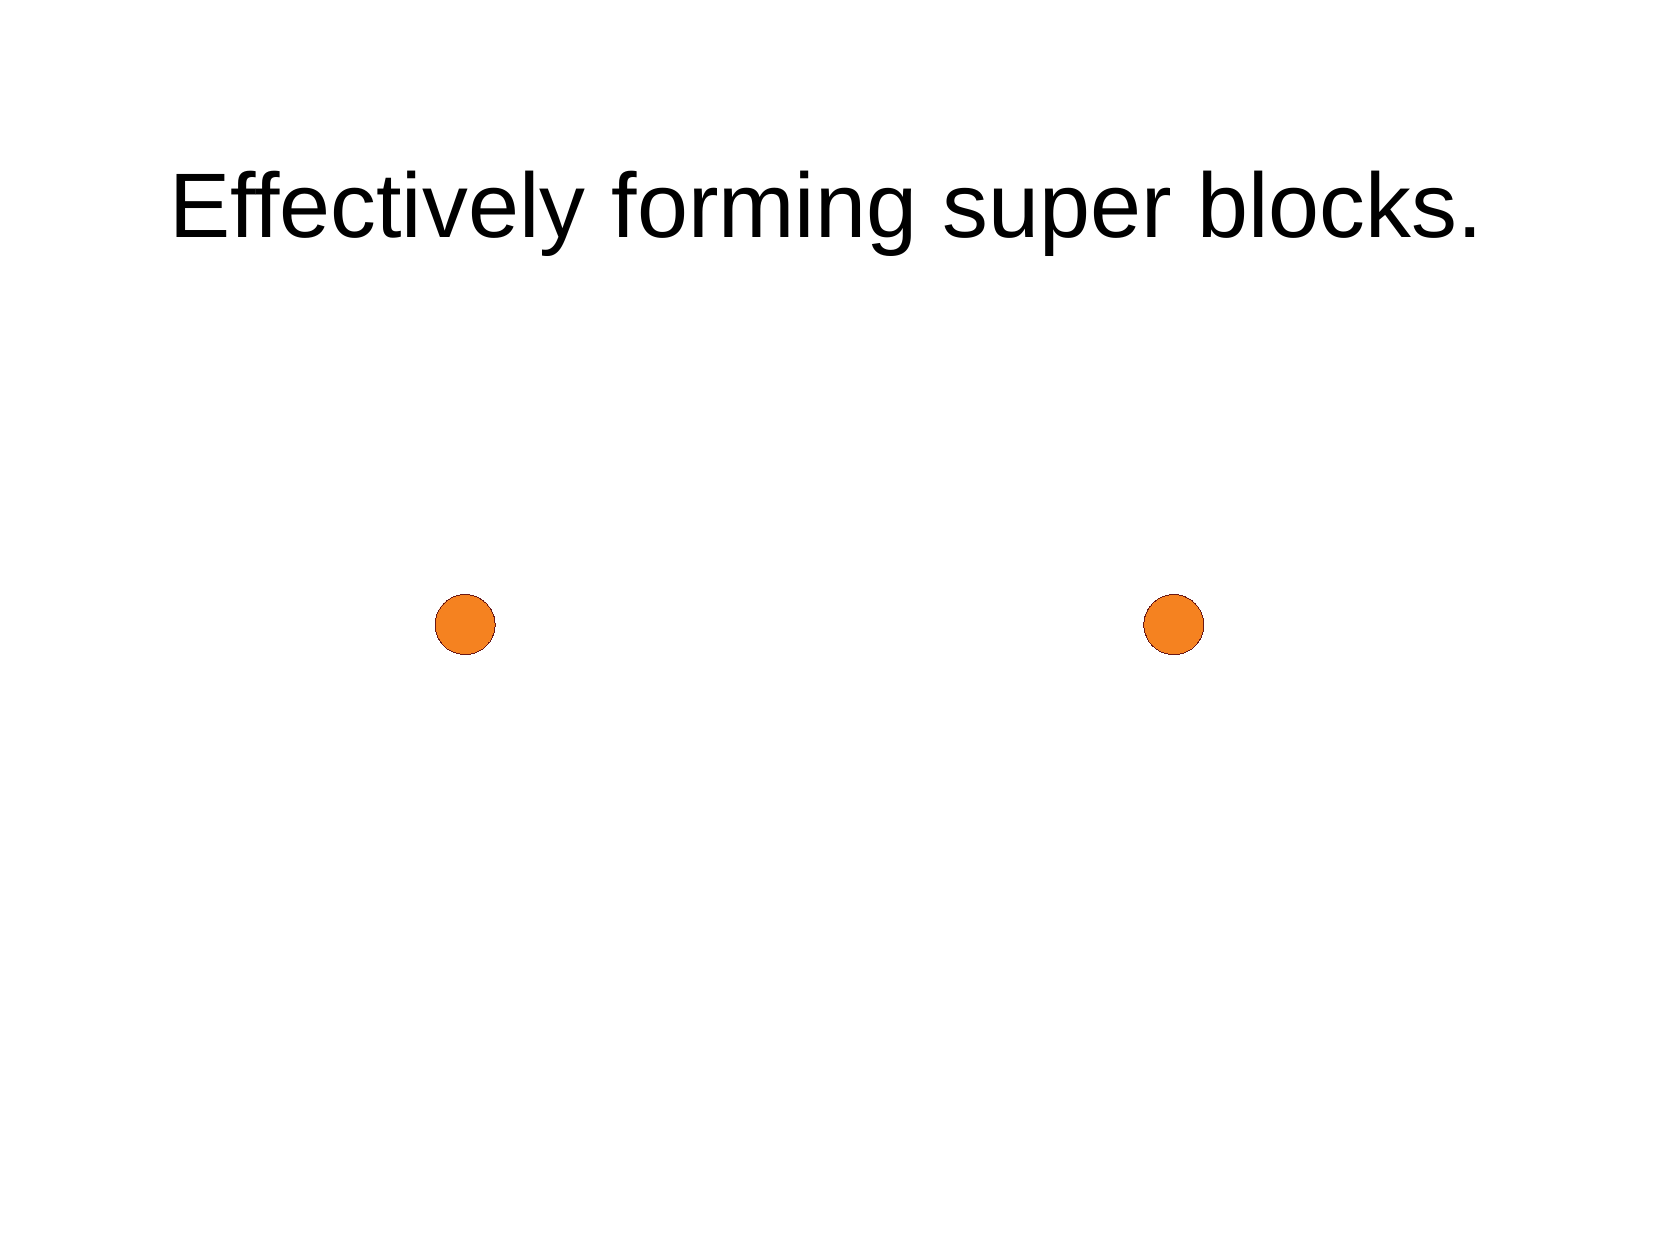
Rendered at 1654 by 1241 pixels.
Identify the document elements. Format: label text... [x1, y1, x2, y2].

title Effectively forming super blocks. [82, 102, 1571, 310]
text_box [1143, 594, 1204, 655]
text_box [435, 594, 496, 655]
